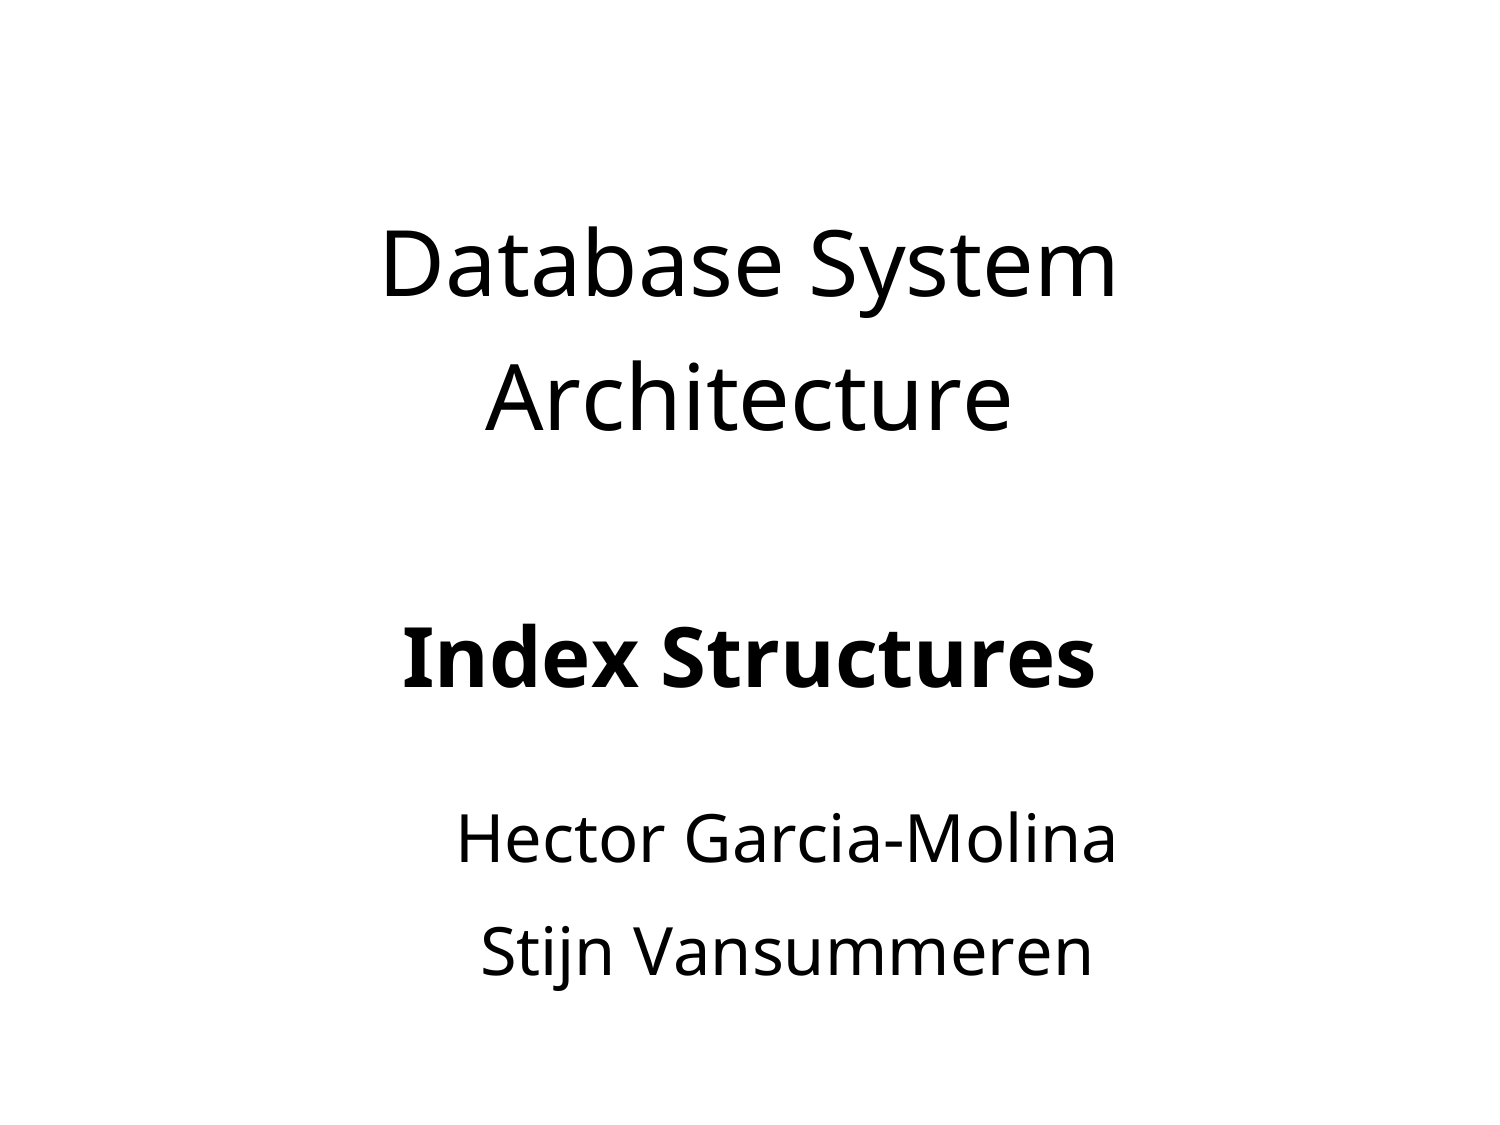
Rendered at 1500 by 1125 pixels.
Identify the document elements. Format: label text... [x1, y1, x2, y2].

subtitle Hector Garcia-Molina Stijn Vansummeren [225, 776, 1276, 970]
title Database System Architecture Index Structures [112, 169, 1388, 733]
